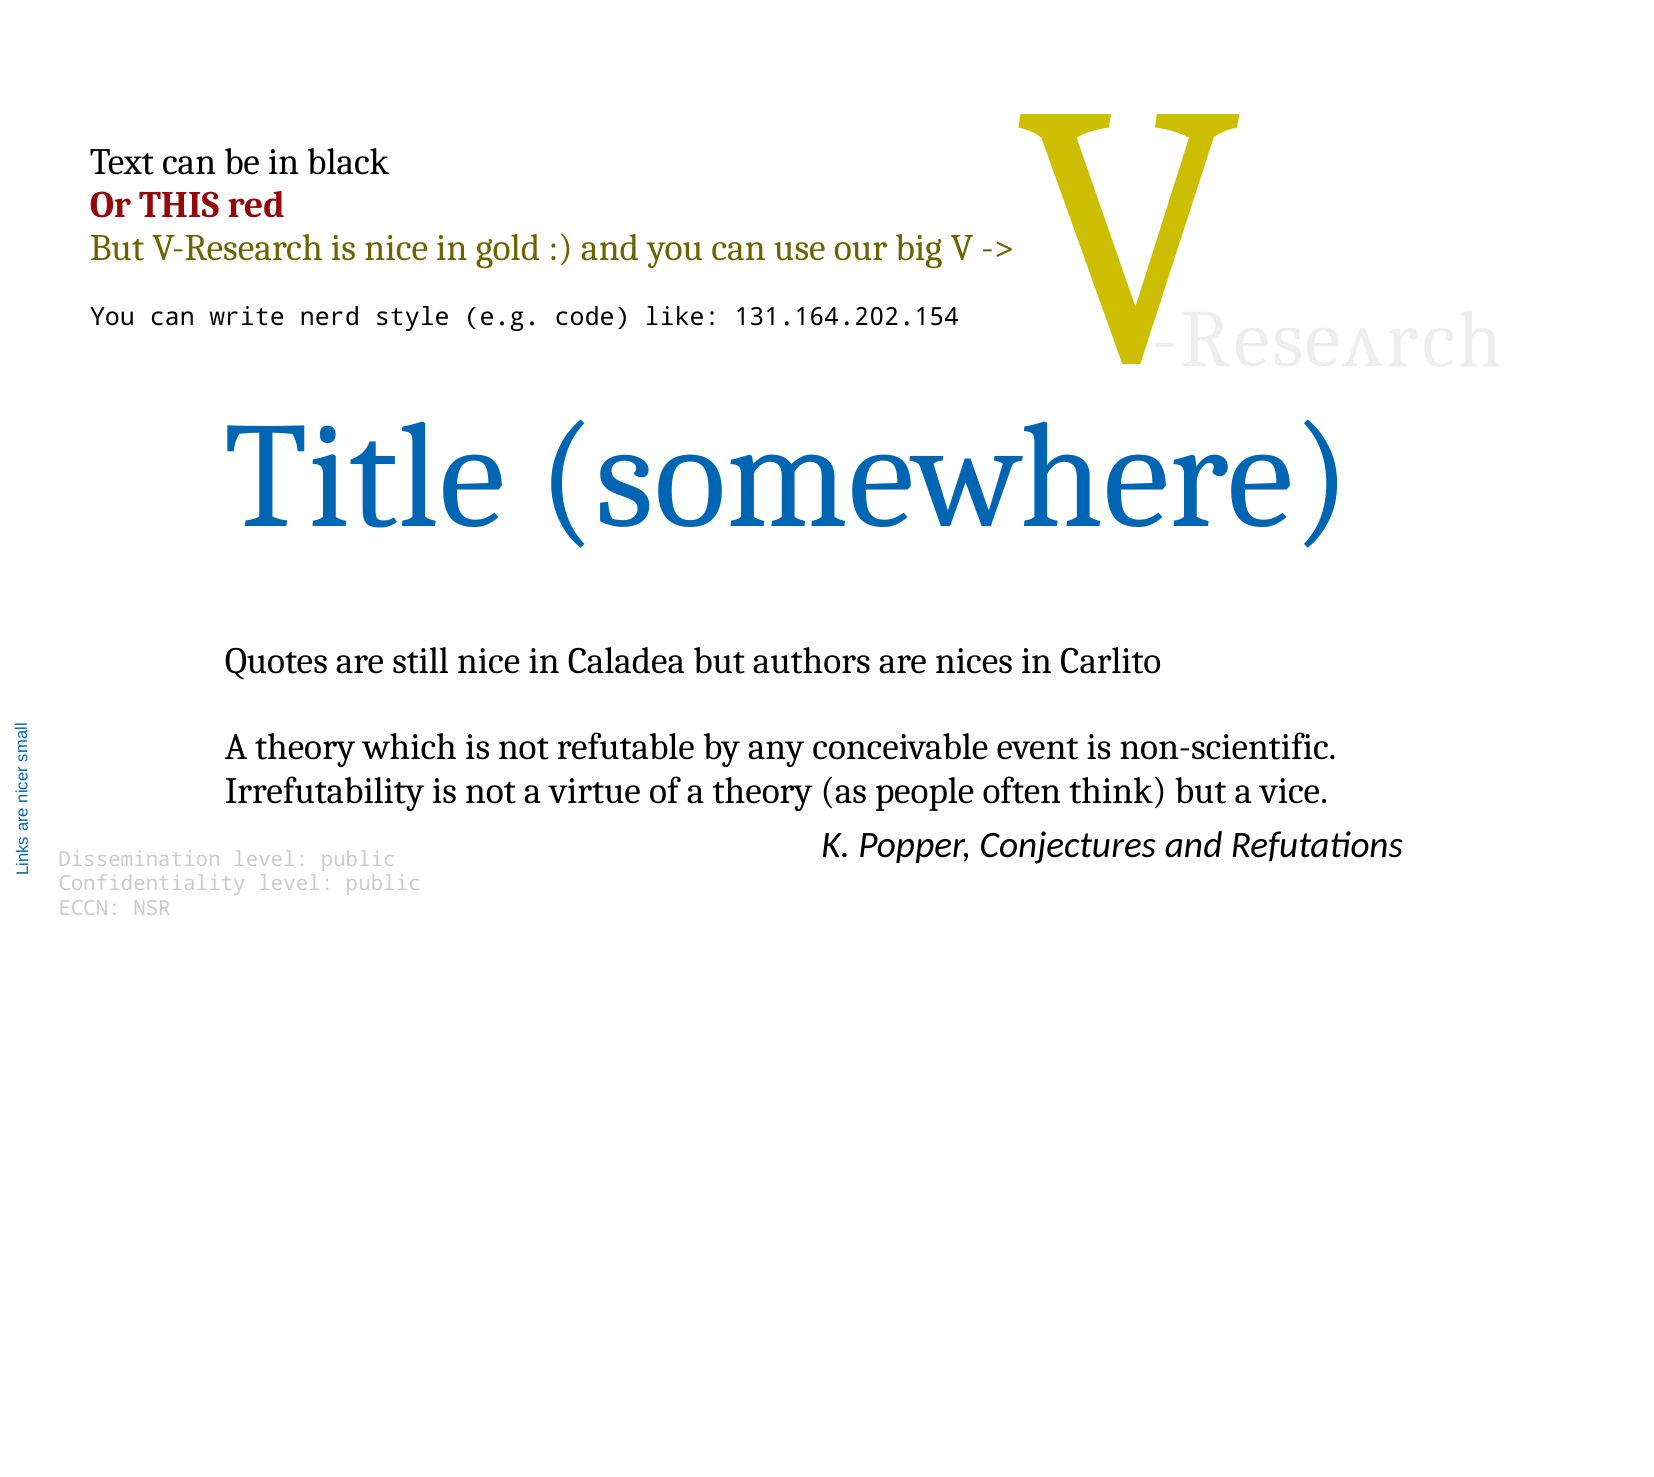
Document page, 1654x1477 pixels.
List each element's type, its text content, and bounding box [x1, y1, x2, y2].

text_box Title (somewhere) [210, 384, 1441, 575]
text_box Quotes are still nice in Caladea but authors are nices in Carlito A theory which is not refutable by any conceivable event is non-scientific. Irrefutability is not a virtue of a theory (as people often think) but a vice. K. Popper, Conjectures and Refutations [210, 633, 1426, 959]
text_box Dissemination level: public Confidentiality level: public ECCN: NSR [43, 839, 915, 928]
picture [989, 0, 1515, 462]
text_box Links are nicer small [0, 329, 48, 891]
text_box You can write nerd style (e.g. code) like: 131.164.202.154 [75, 295, 975, 340]
text_box Text can be in black Or THIS red But V-Research is nice in gold :) and you can use our big V -> [74, 133, 989, 325]
